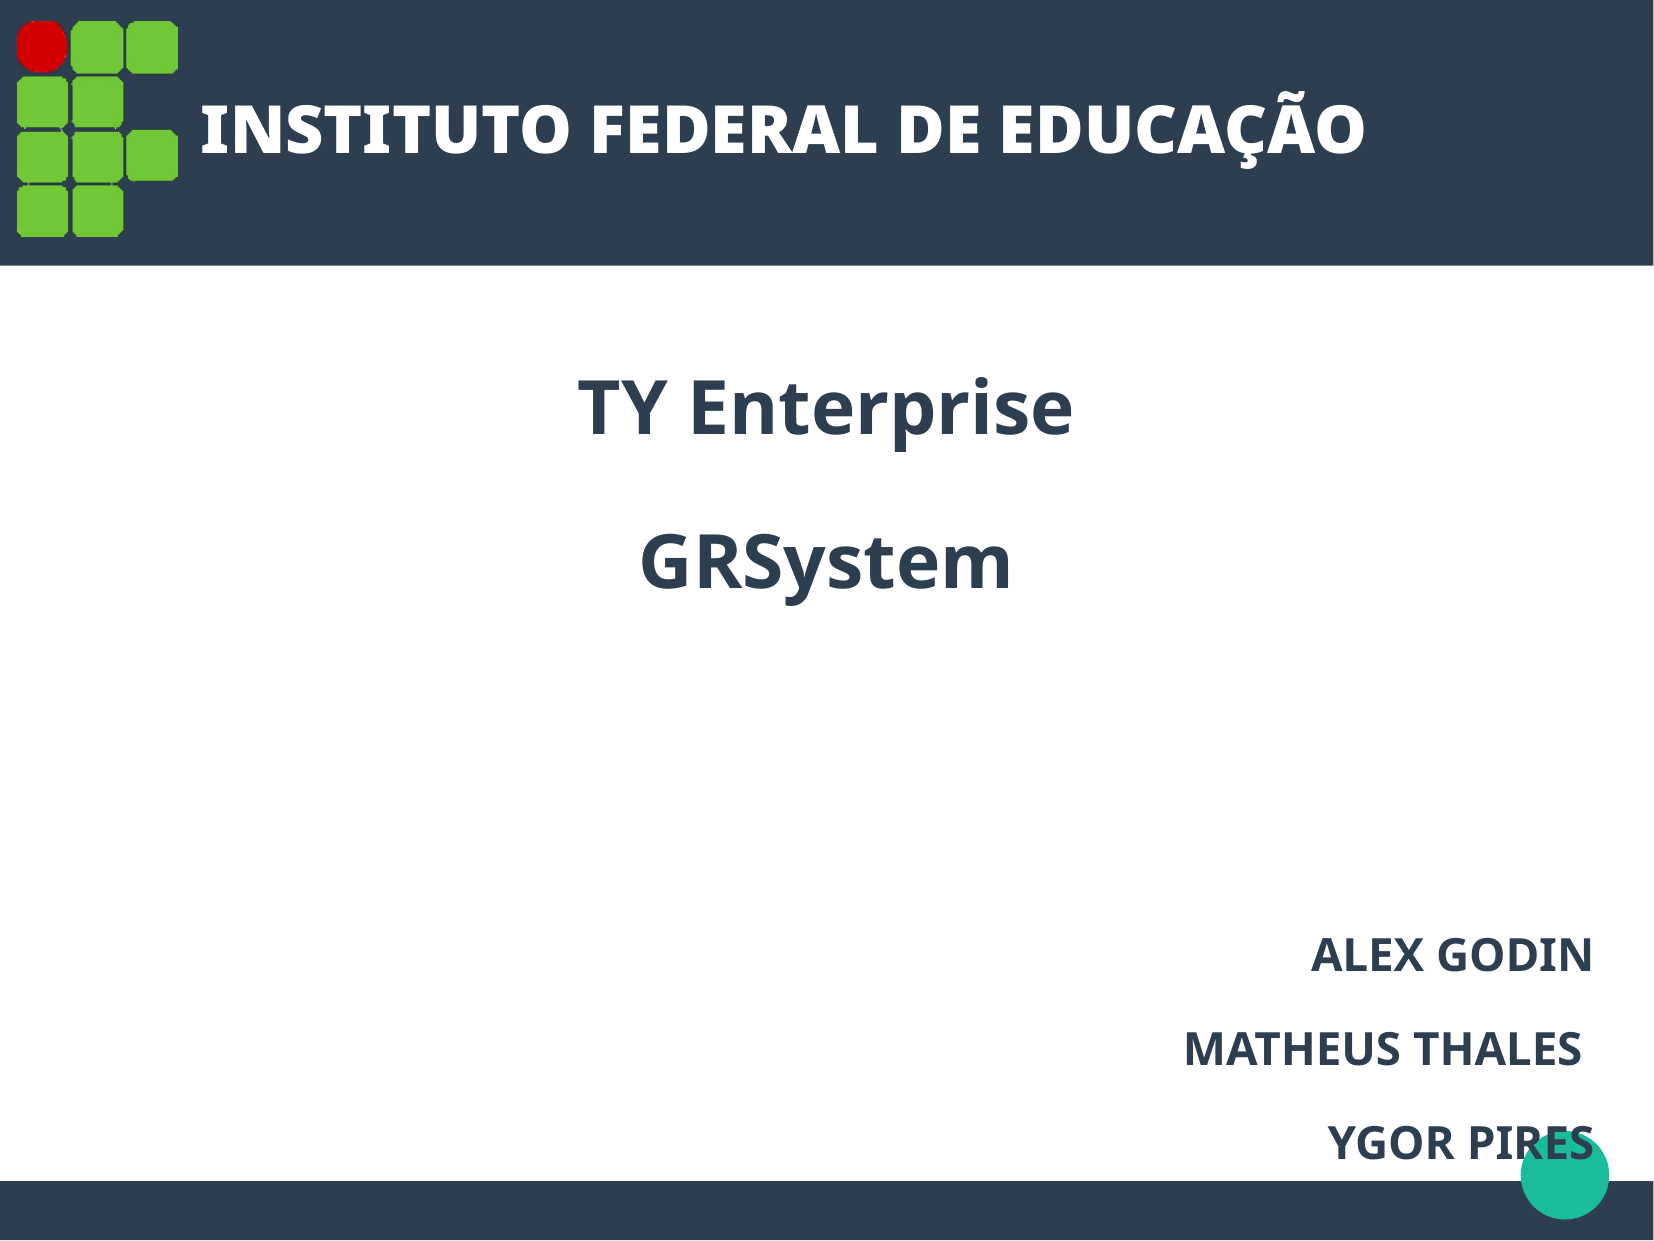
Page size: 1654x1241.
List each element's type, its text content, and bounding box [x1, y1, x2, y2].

title INSTITUTO FEDERAL DE EDUCAÇÃO [200, 49, 1595, 207]
subtitle TY Enterprise GRSystem ALEX GODIN MATHEUS THALES YGOR PIRES [59, 324, 1595, 1152]
picture [17, 21, 178, 237]
